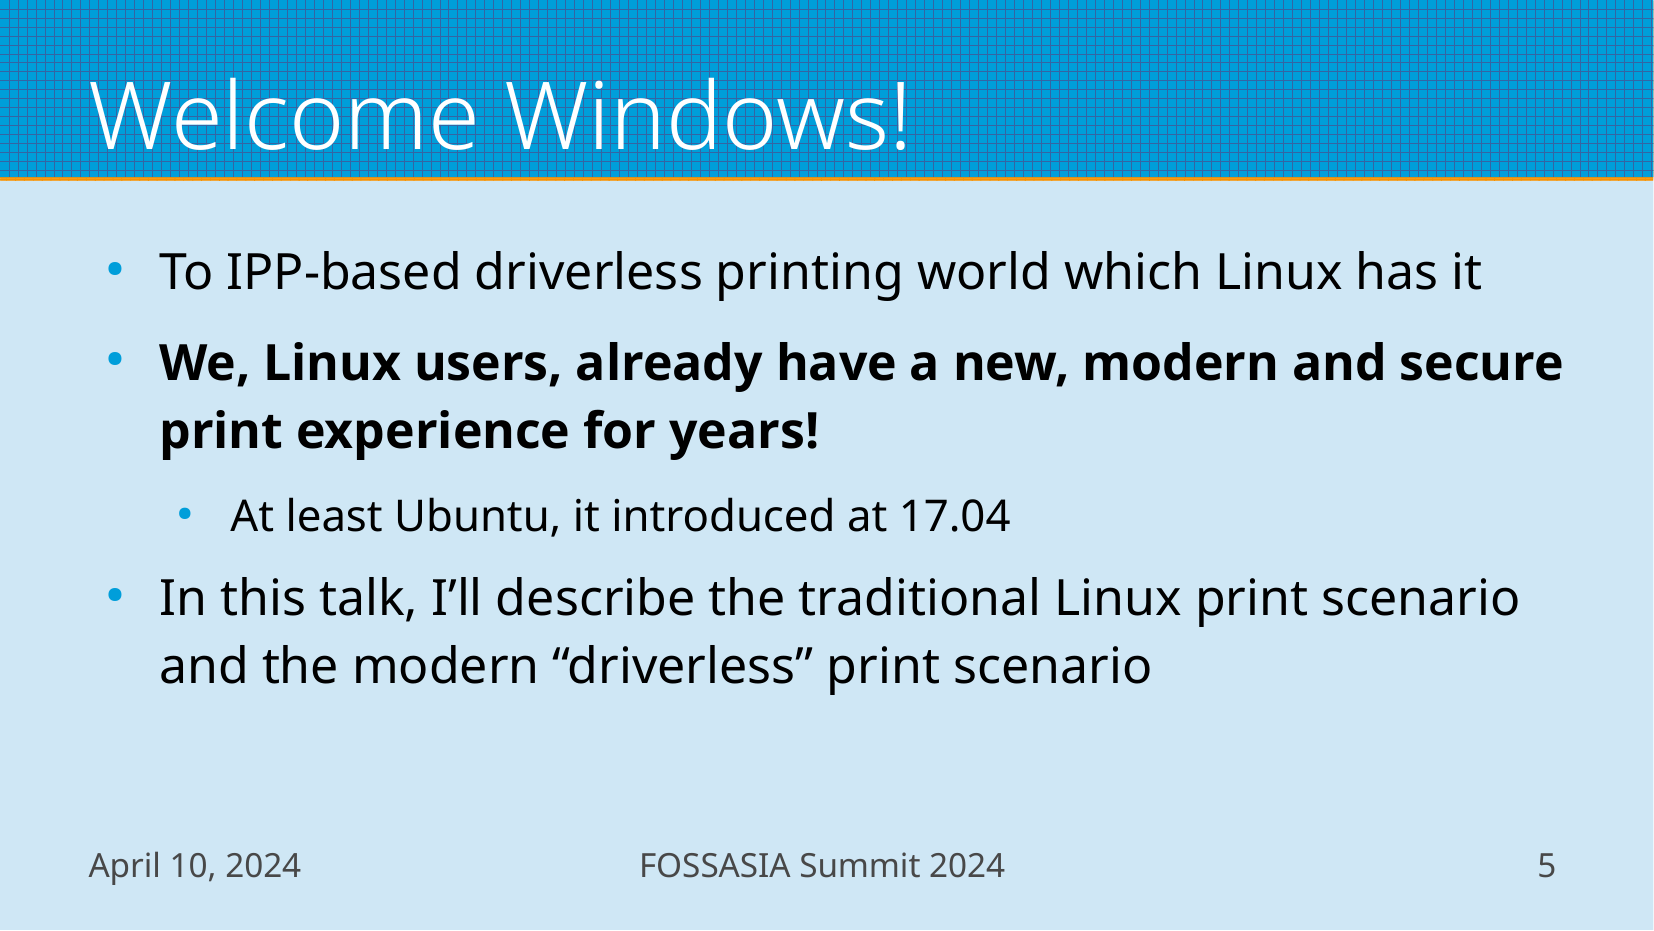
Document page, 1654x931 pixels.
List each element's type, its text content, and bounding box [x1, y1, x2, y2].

list To IPP-based driverless printing world which Linux has it We, Linux users, already have a new, modern and secure print experience for years! At least Ubuntu, it introduced at 17.04 In this talk, I’ll describe the traditional Linux print scenario and the modern “driverless” print scenario [88, 236, 1565, 813]
title Welcome Windows! [88, 14, 1565, 178]
